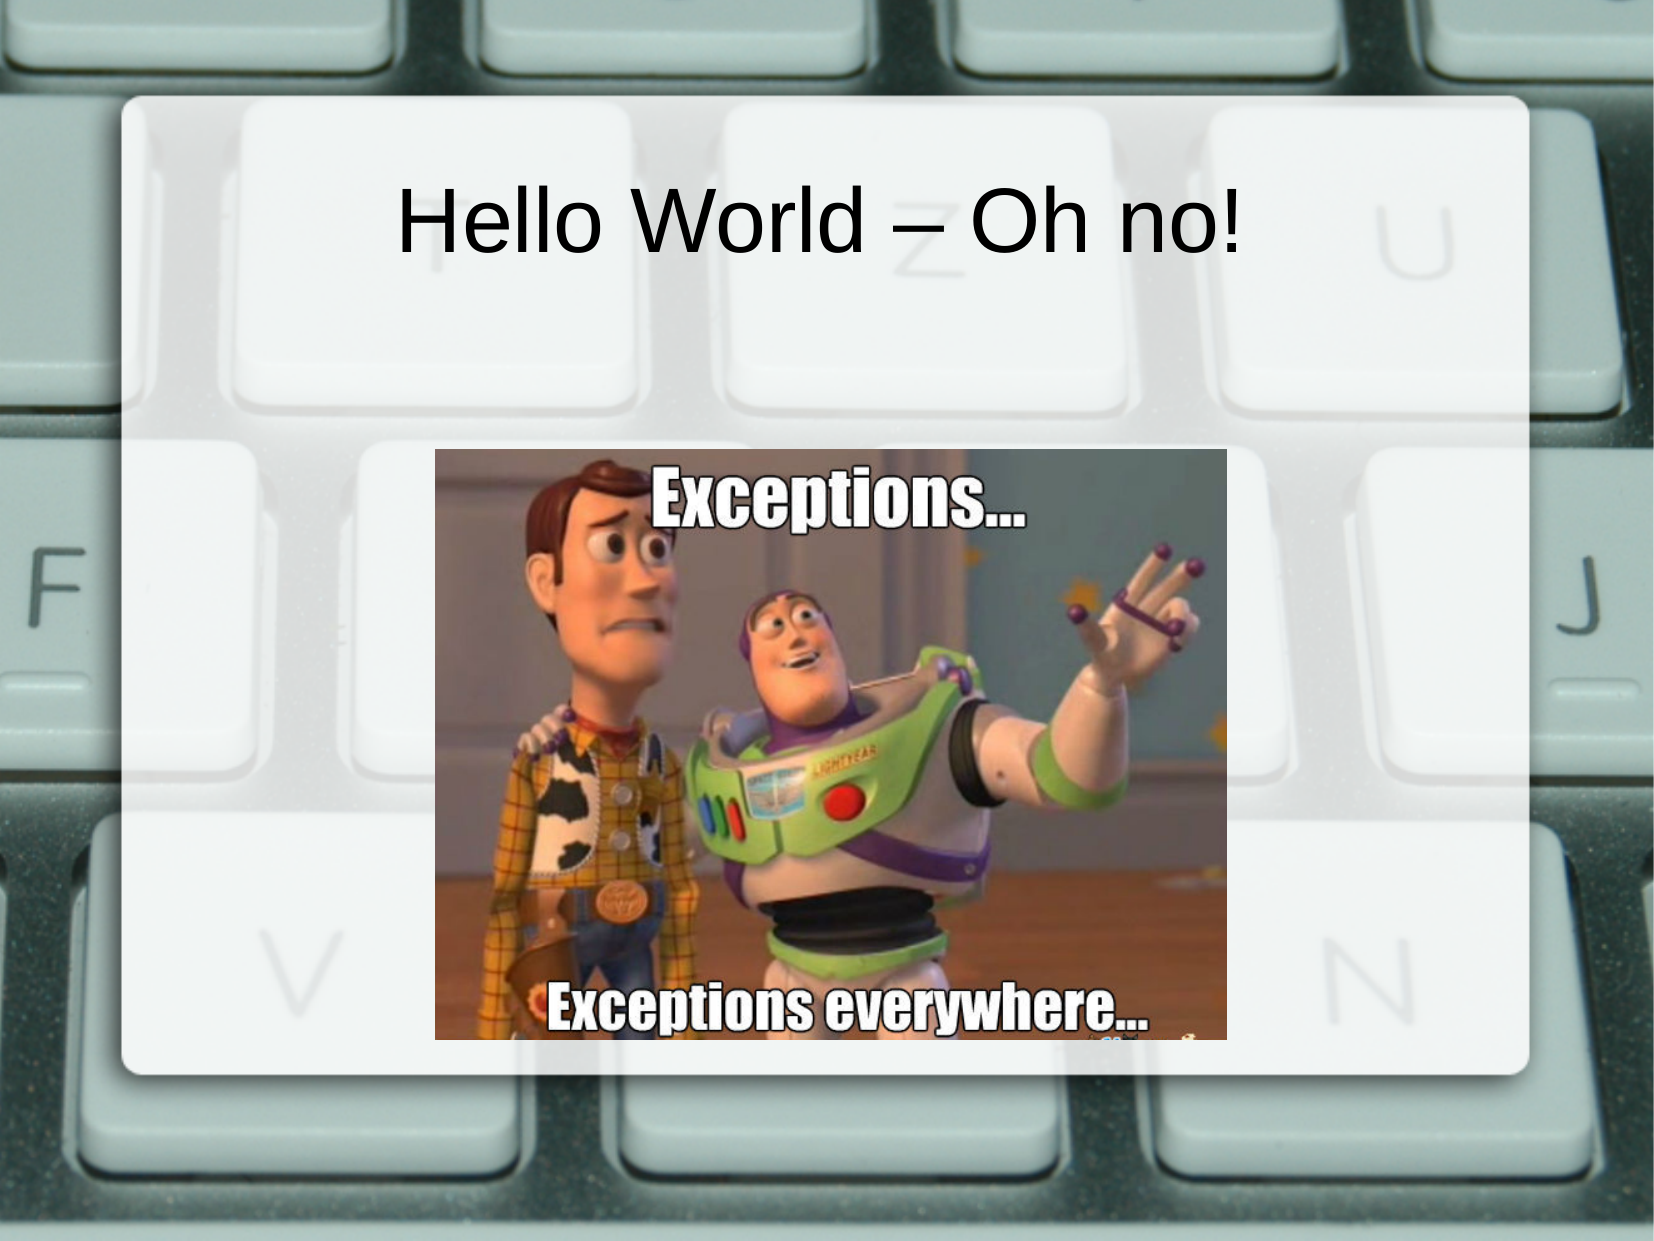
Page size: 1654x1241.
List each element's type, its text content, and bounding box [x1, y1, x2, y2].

picture [0, 0, 1654, 1241]
title Hello World – Oh no! [135, 117, 1506, 325]
